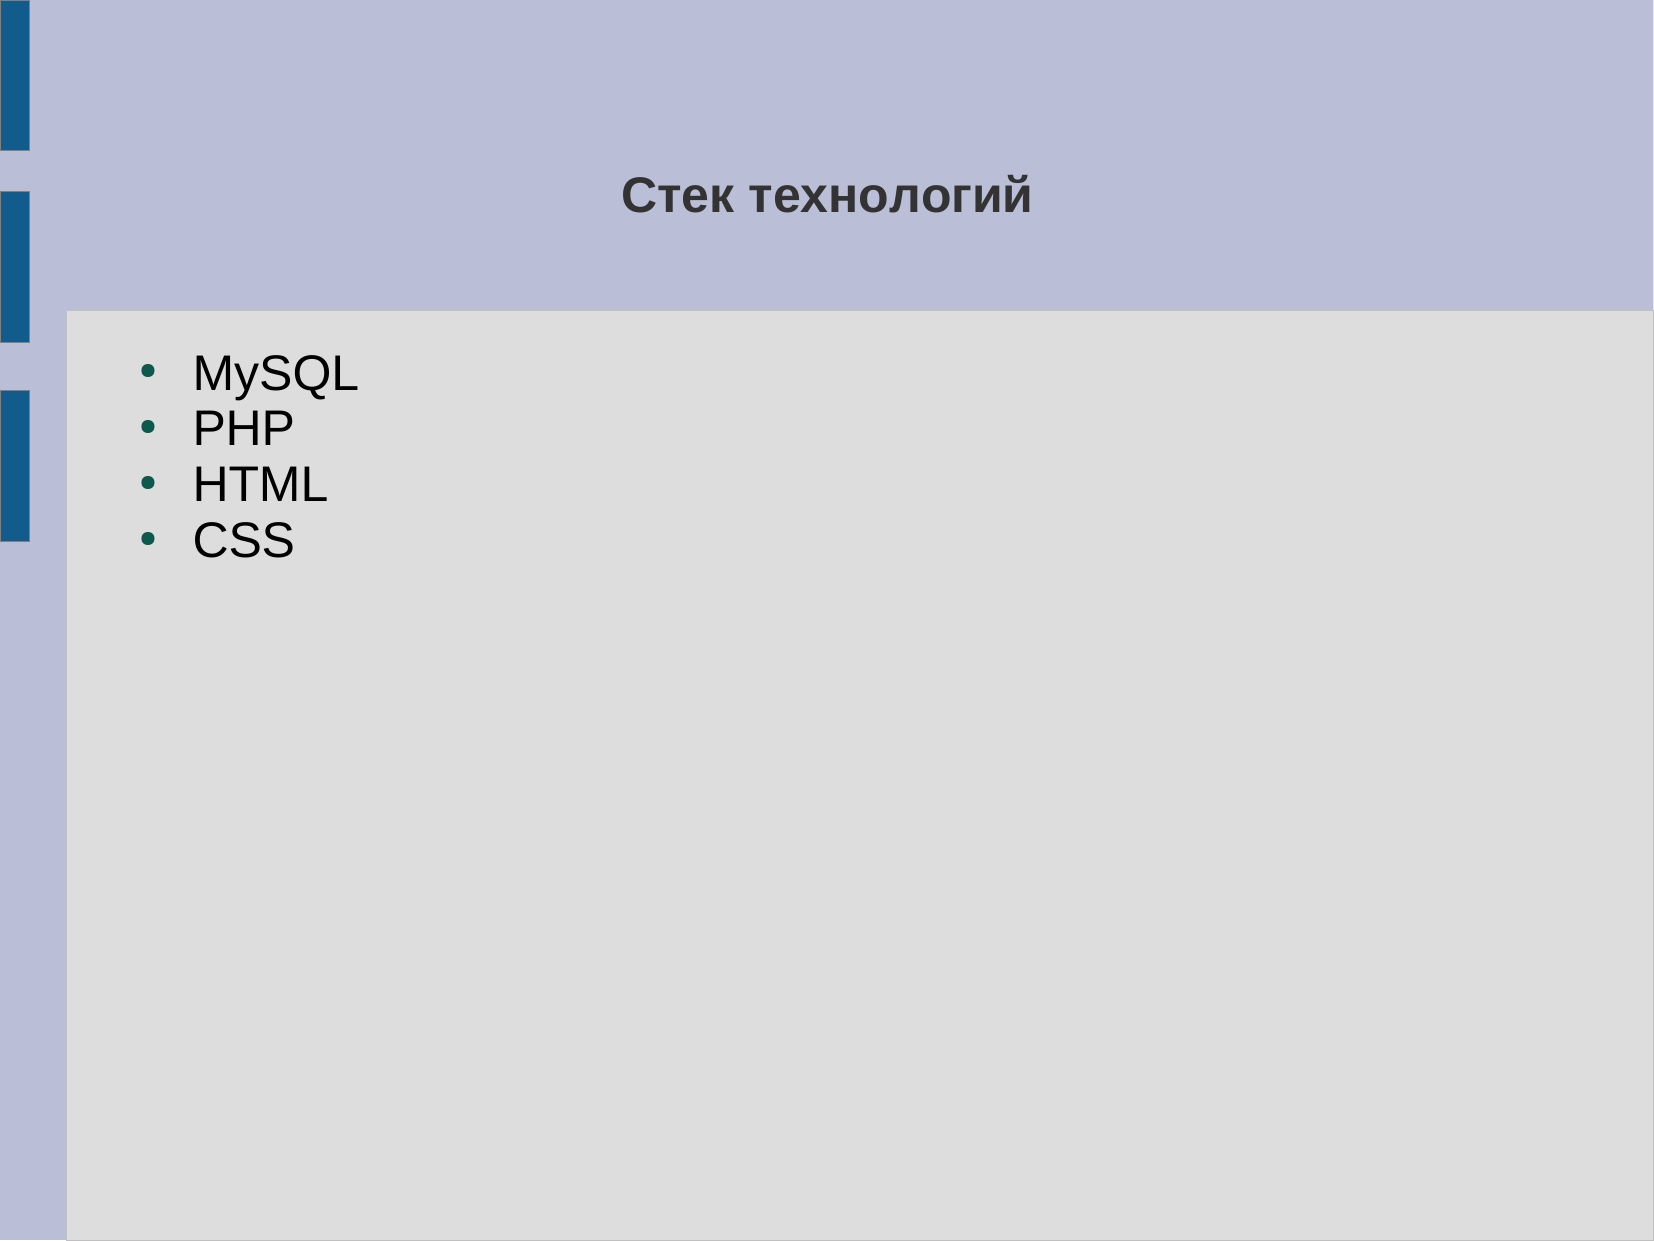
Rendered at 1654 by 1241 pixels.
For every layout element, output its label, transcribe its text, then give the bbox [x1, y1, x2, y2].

list MySQL PHP HTML CSS [121, 344, 1534, 1127]
title Стек технологий [121, 91, 1534, 299]
